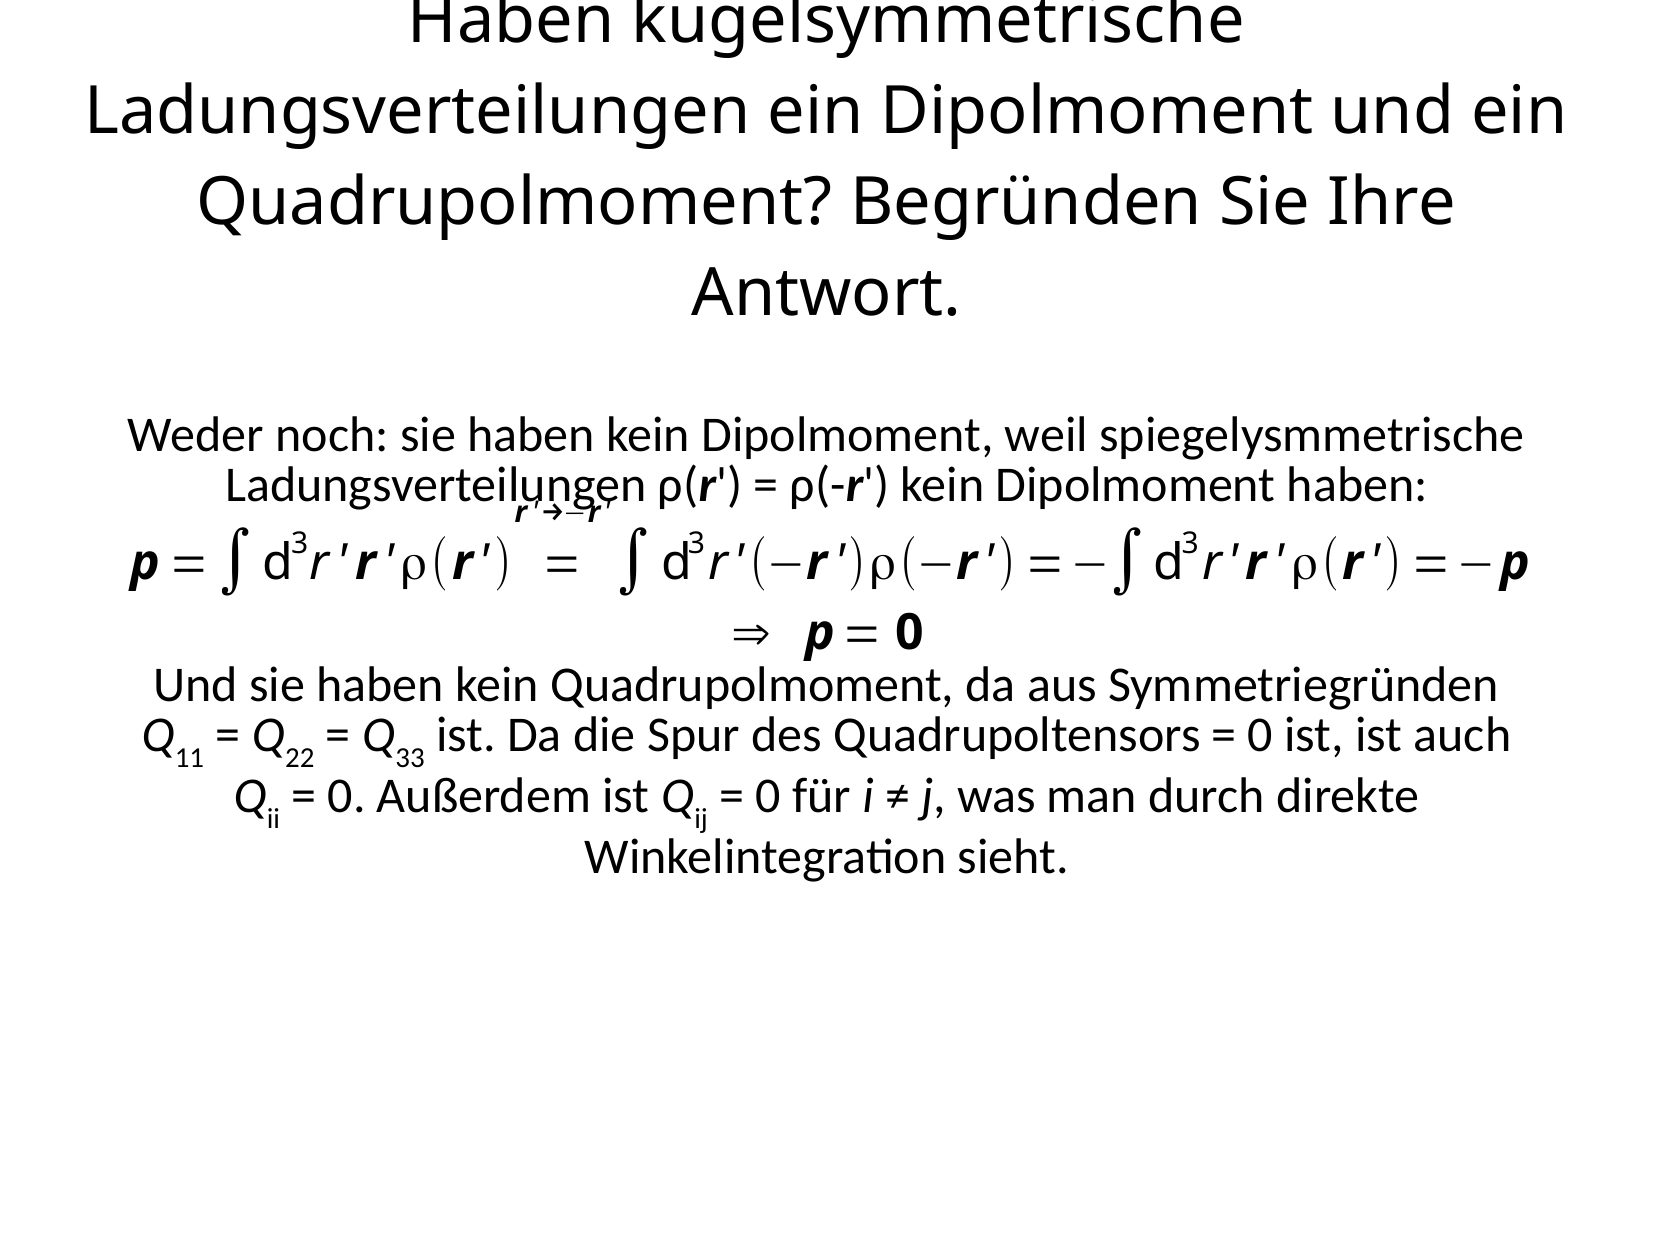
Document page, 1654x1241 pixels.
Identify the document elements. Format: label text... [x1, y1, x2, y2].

title Haben kugelsymmetrische Ladungsverteilungen ein Dipolmoment und ein Quadrupolmoment? Begründen Sie Ihre Antwort. [82, 19, 1571, 287]
chart [120, 494, 1533, 663]
subtitle Weder noch: sie haben kein Dipolmoment, weil spiegelysmmetrische Ladungsverteilungen ρ(r') = ρ(-r') kein Dipolmoment haben: Und sie haben kein Quadrupolmoment, da aus Symmetriegründen Q11 = Q22 = Q33 ist. Da die Spur des Quadrupoltensors = 0 ist, ist auch Qii = 0. Außerdem ist Qij = 0 für i ≠ j, was man durch direkte Winkelintegration sieht. [82, 290, 1571, 1010]
